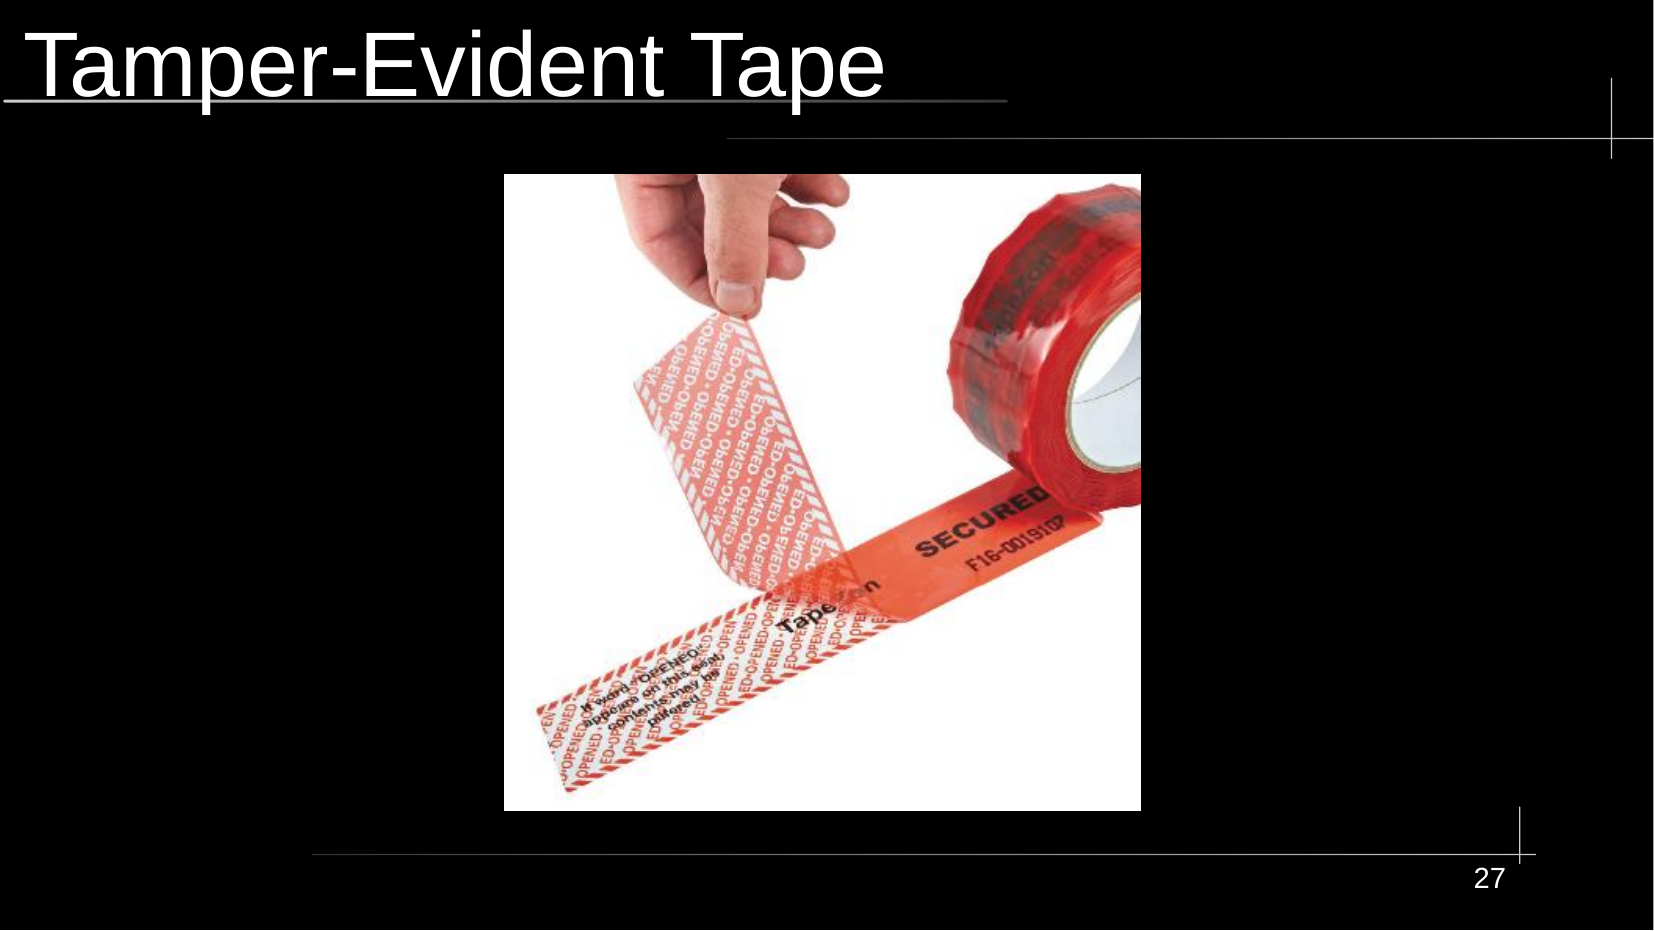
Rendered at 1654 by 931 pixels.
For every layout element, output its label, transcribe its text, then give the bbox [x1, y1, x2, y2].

picture [504, 174, 1141, 811]
title Tamper-Evident Tape [23, 11, 1589, 119]
